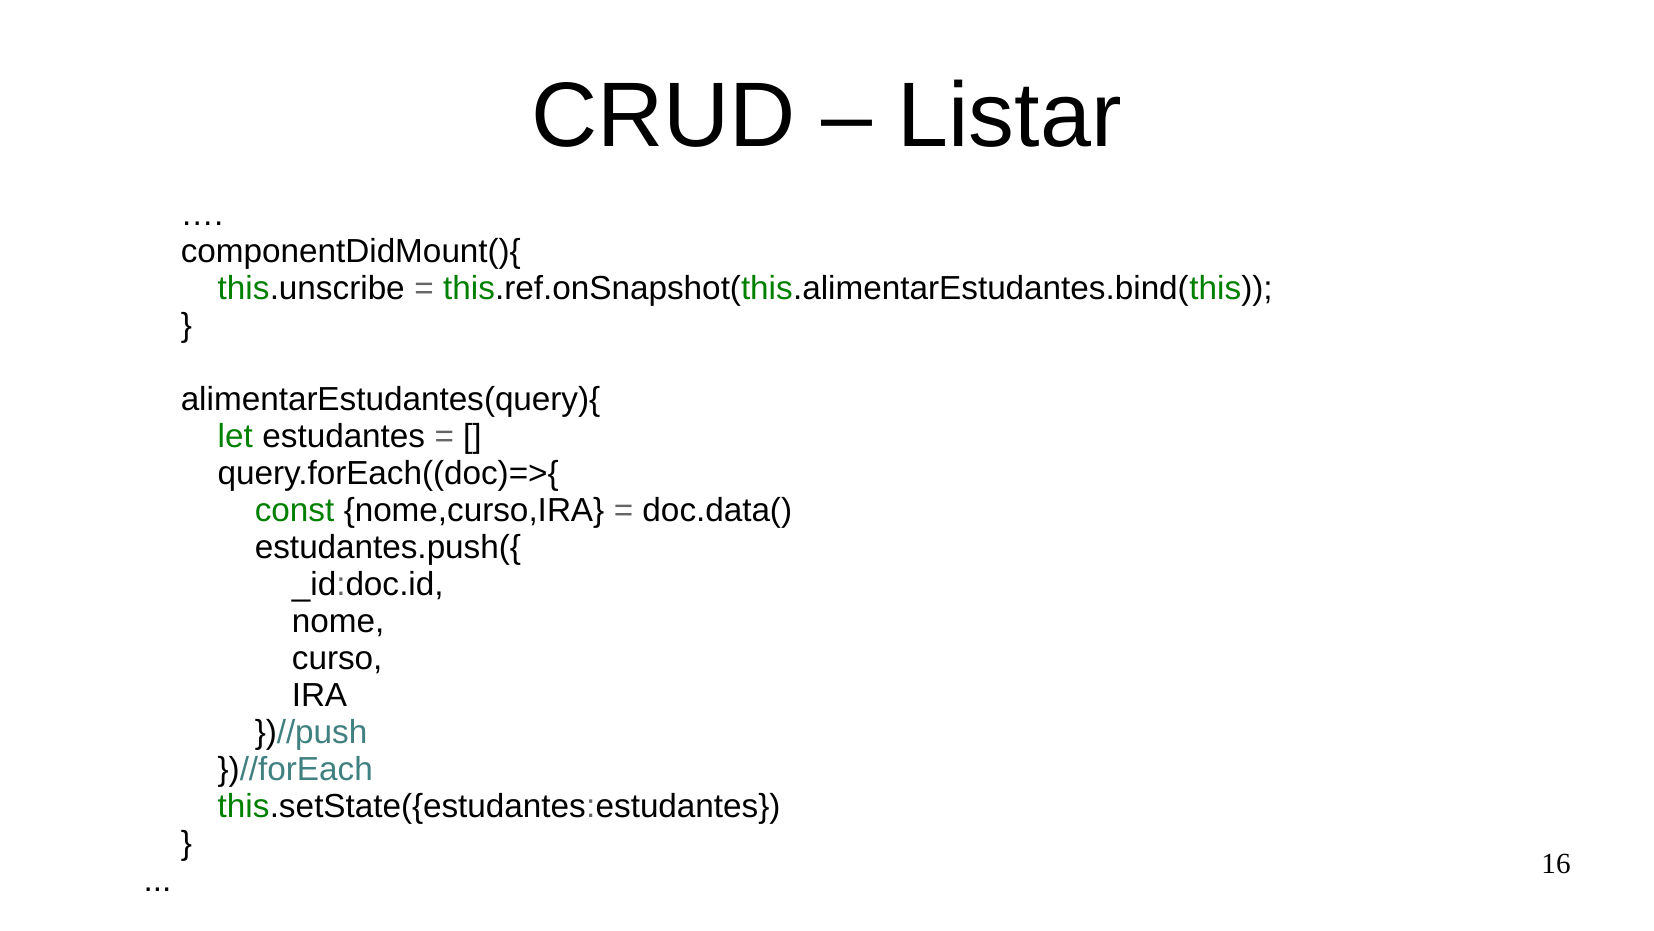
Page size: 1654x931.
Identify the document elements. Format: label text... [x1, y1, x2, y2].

text_box …. componentDidMount(){ this.unscribe = this.ref.onSnapshot(this.alimentarEstudantes.bind(this)); } alimentarEstudantes(query){ let estudantes = [] query.forEach((doc)=>{ const {nome,curso,IRA} = doc.data() estudantes.push({ _id:doc.id, nome, curso, IRA })//push })//forEach this.setState({estudantes:estudantes}) } ... [129, 187, 1339, 907]
title CRUD – Listar [82, 37, 1571, 193]
